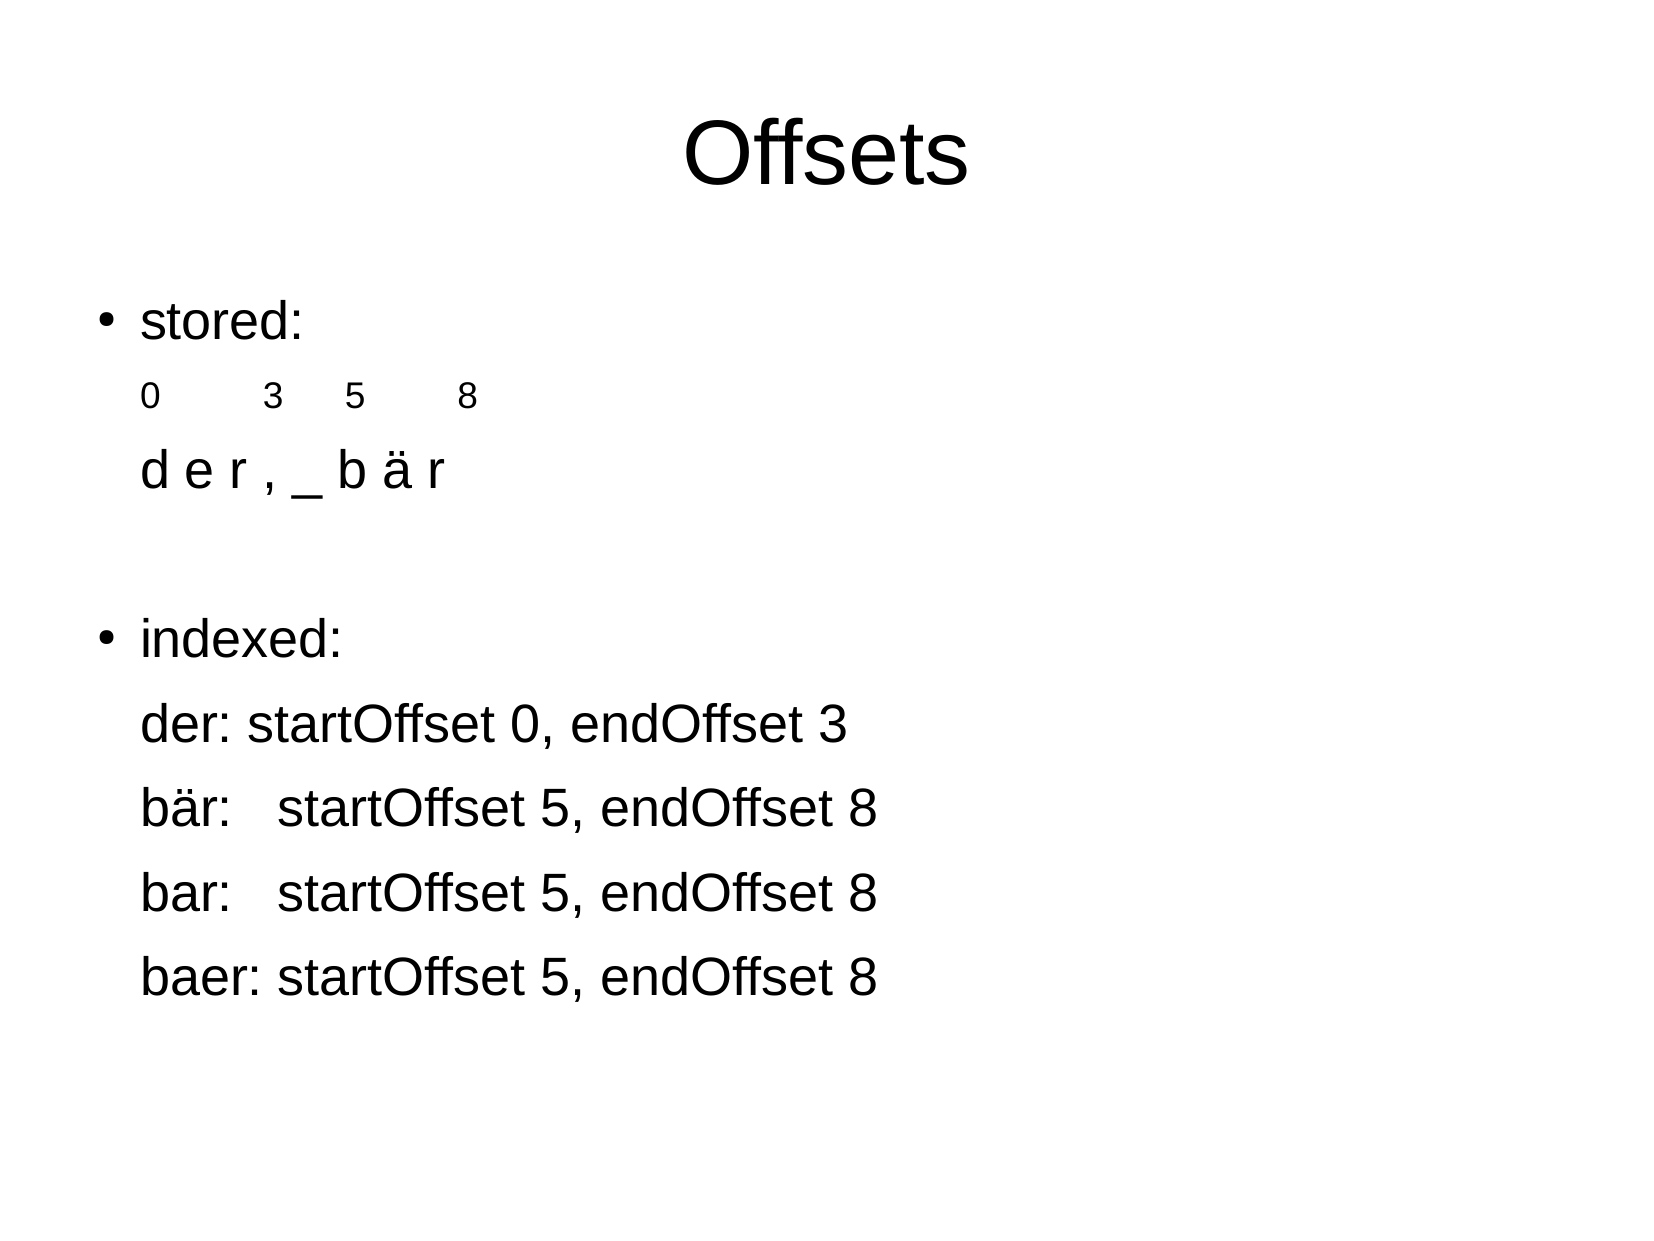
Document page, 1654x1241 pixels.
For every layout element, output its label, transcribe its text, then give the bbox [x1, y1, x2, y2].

title Offsets [82, 49, 1571, 257]
list stored: 0 3 5 8 d e r , _ b ä r indexed: der: startOffset 0, endOffset 3 bär: startOffset 5, endOffset 8 bar: startOffset 5, endOffset 8 baer: startOffset 5, endOffset 8 [82, 290, 1571, 1010]
